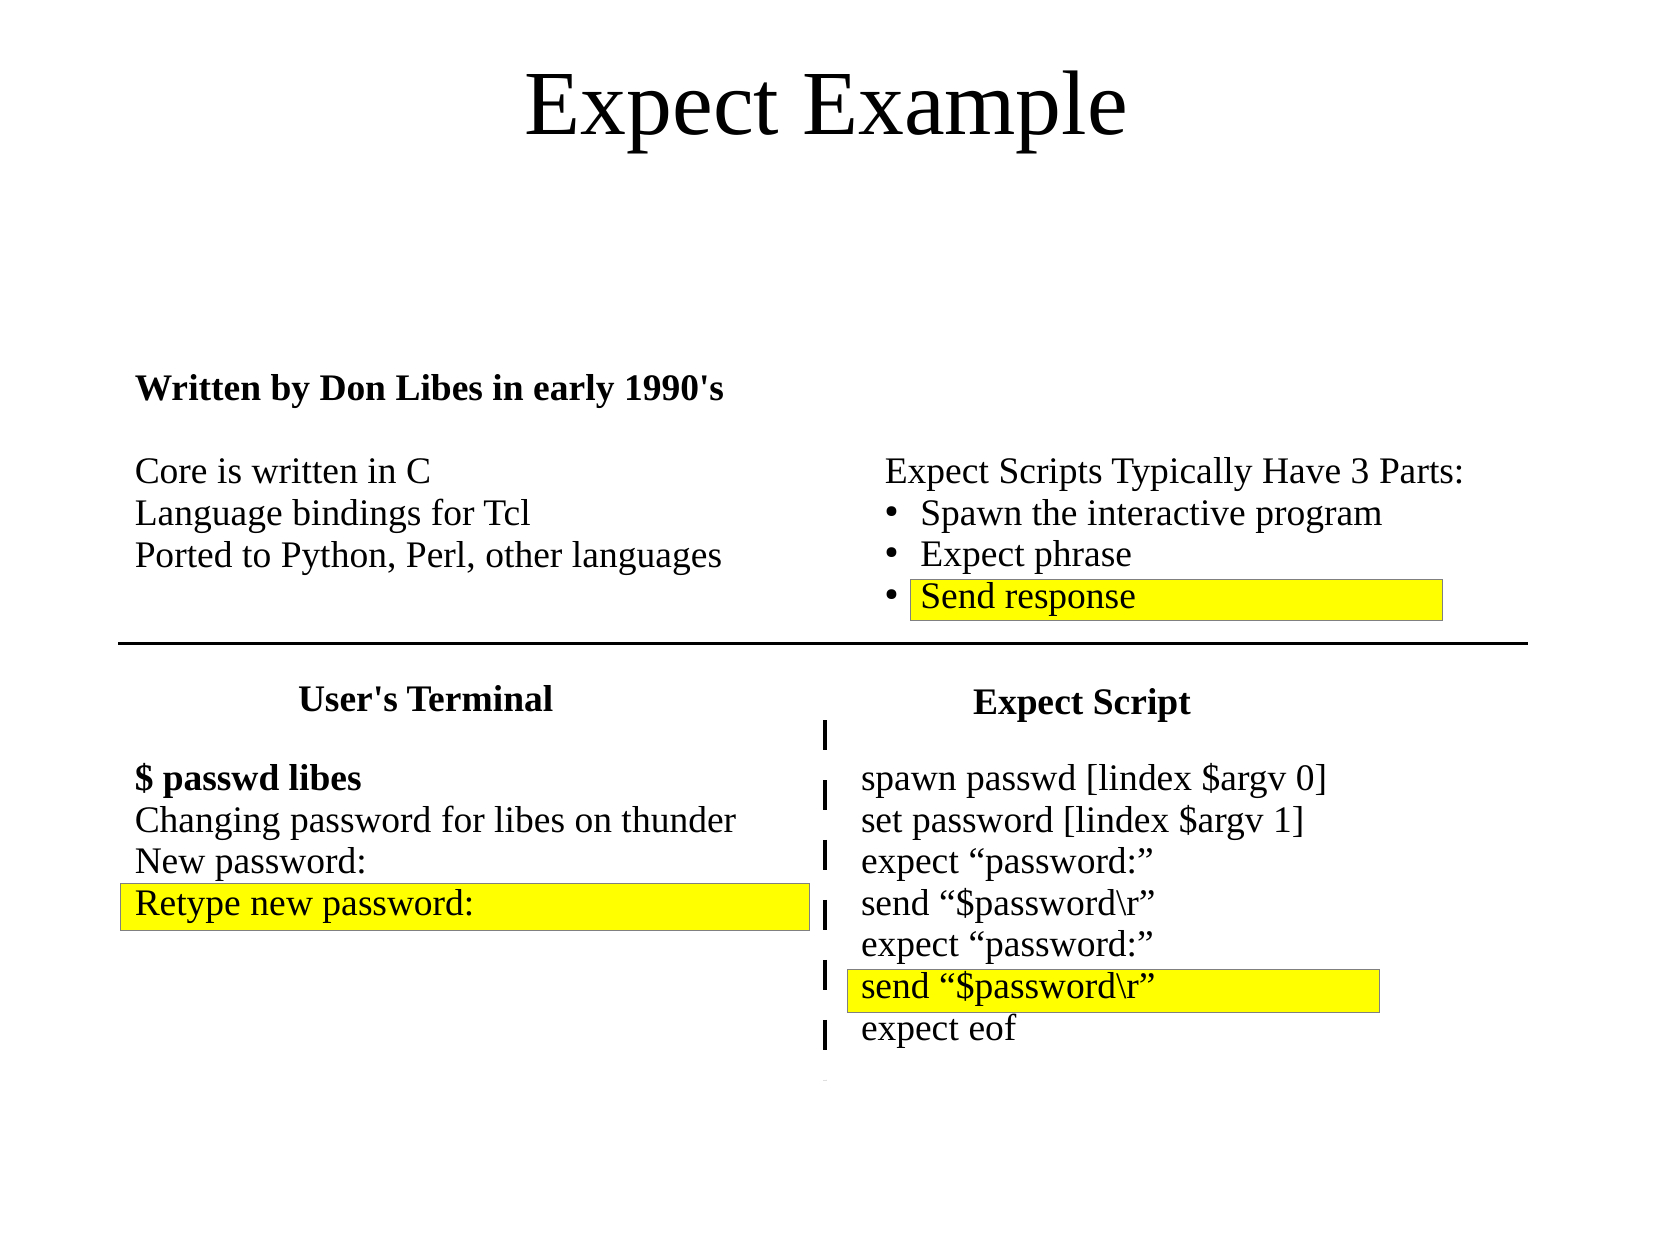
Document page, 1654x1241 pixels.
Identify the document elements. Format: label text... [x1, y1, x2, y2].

text_box [752, 883, 810, 931]
text_box spawn passwd [lindex $argv 0] set password [lindex $argv 1] expect “password:” send “$password\r” expect “password:” send “$password\r” expect eof [846, 749, 1343, 1056]
text_box $ passwd libes Changing password for libes on thunder New password: Retype new password: [120, 749, 752, 931]
text_box User's Terminal [283, 670, 569, 728]
title Expect Example [82, 52, 1571, 155]
text_box Expect Script [958, 673, 1207, 730]
text_box Written by Don Libes in early 1990's Core is written in C Language bindings for Tcl Ported to Python, Perl, other languages [120, 360, 741, 583]
text_box [1343, 969, 1380, 1013]
text_box Expect Scripts Typically Have 3 Parts: Spawn the interactive program Expect phrase Send response [870, 442, 1482, 624]
